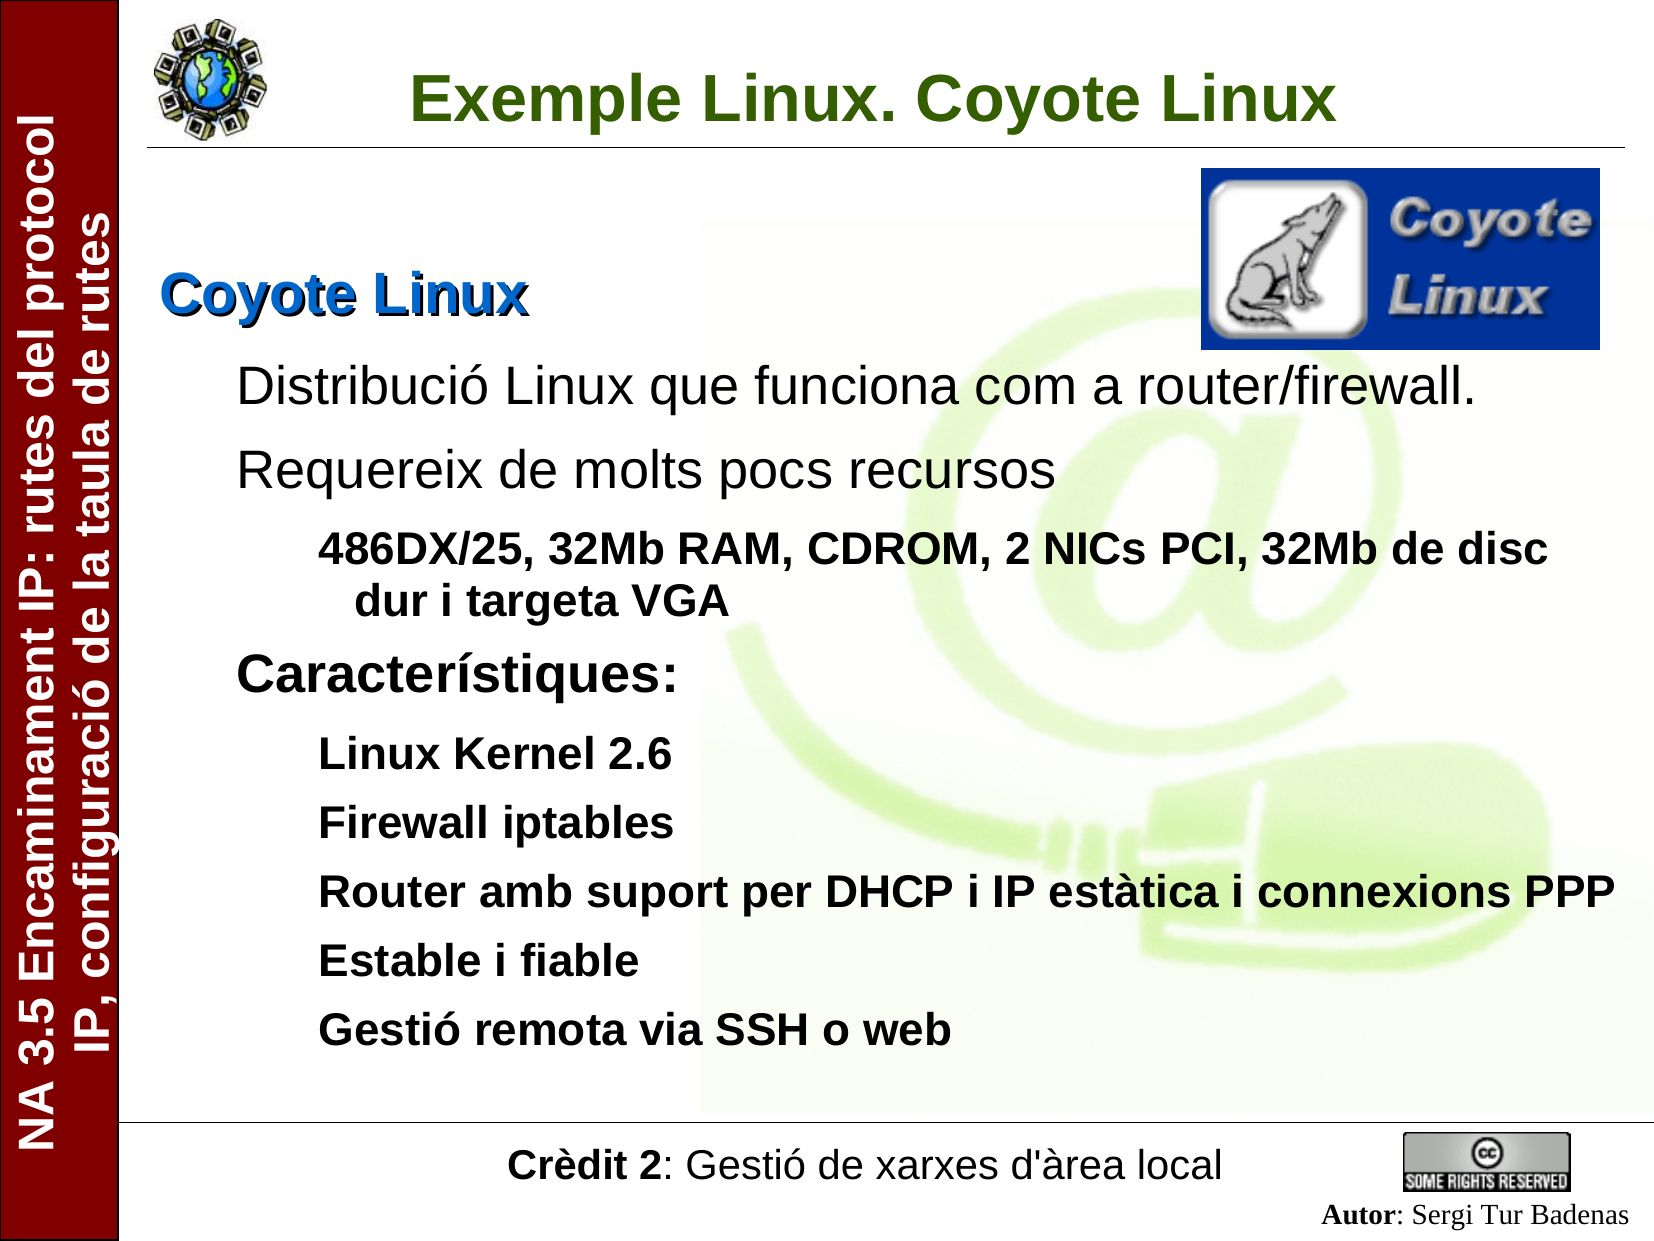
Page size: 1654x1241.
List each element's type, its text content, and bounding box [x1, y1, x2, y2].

list Coyote Linux Distribució Linux que funciona com a router/firewall. Requereix de molts pocs recursos 486DX/25, 32Mb RAM, CDROM, 2 NICs PCI, 32Mb de disc dur i targeta VGA Característiques: Linux Kernel 2.6 Firewall iptables Router amb suport per DHCP i IP estàtica i connexions PPP Estable i fiable Gestió remota via SSH o web [141, 260, 1630, 1111]
title Exemple Linux. Coyote Linux [129, 49, 1619, 148]
picture [700, 168, 1654, 1113]
picture [1403, 1132, 1571, 1192]
picture [154, 19, 268, 49]
